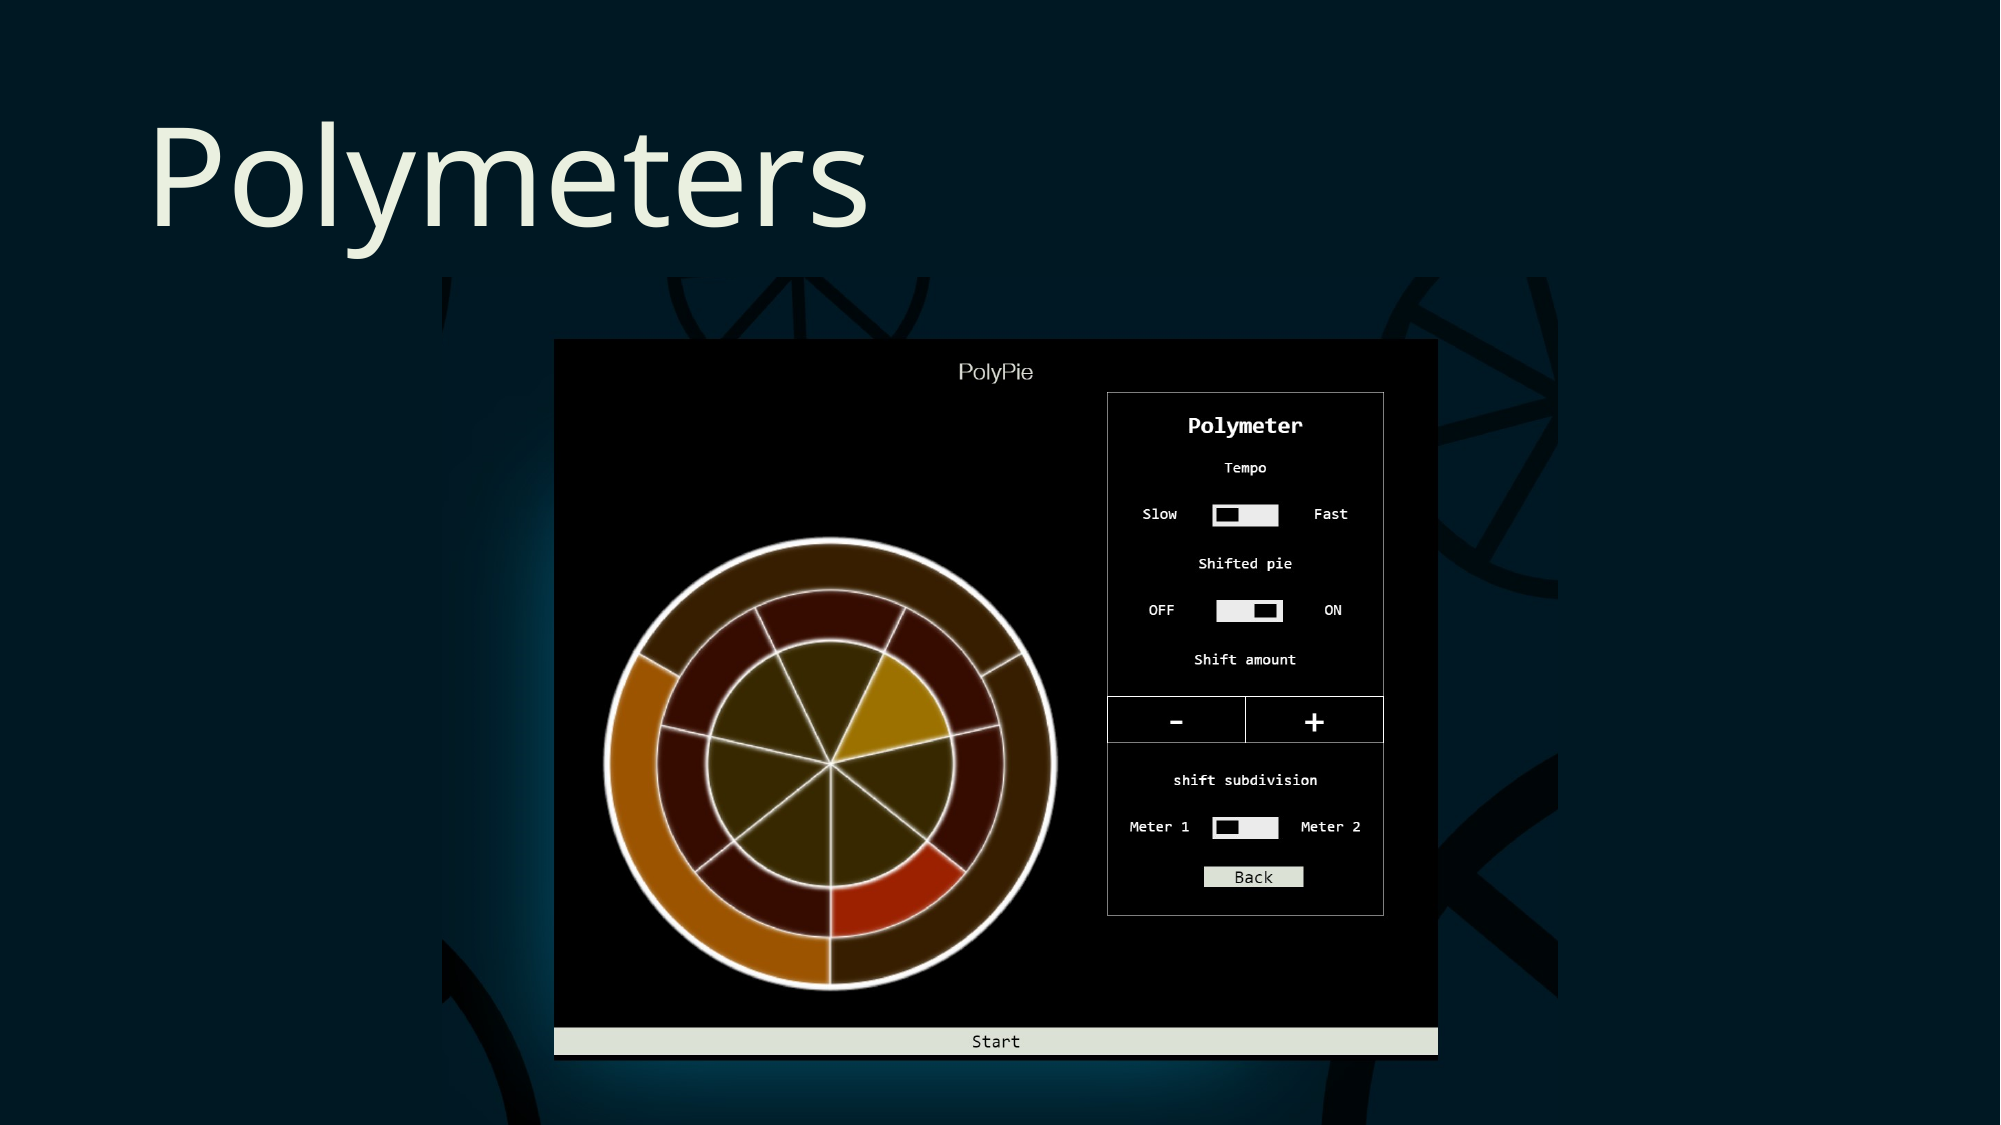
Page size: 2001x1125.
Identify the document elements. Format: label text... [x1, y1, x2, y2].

picture [442, 277, 1558, 1125]
text_box Polymeters [91, 106, 1606, 377]
